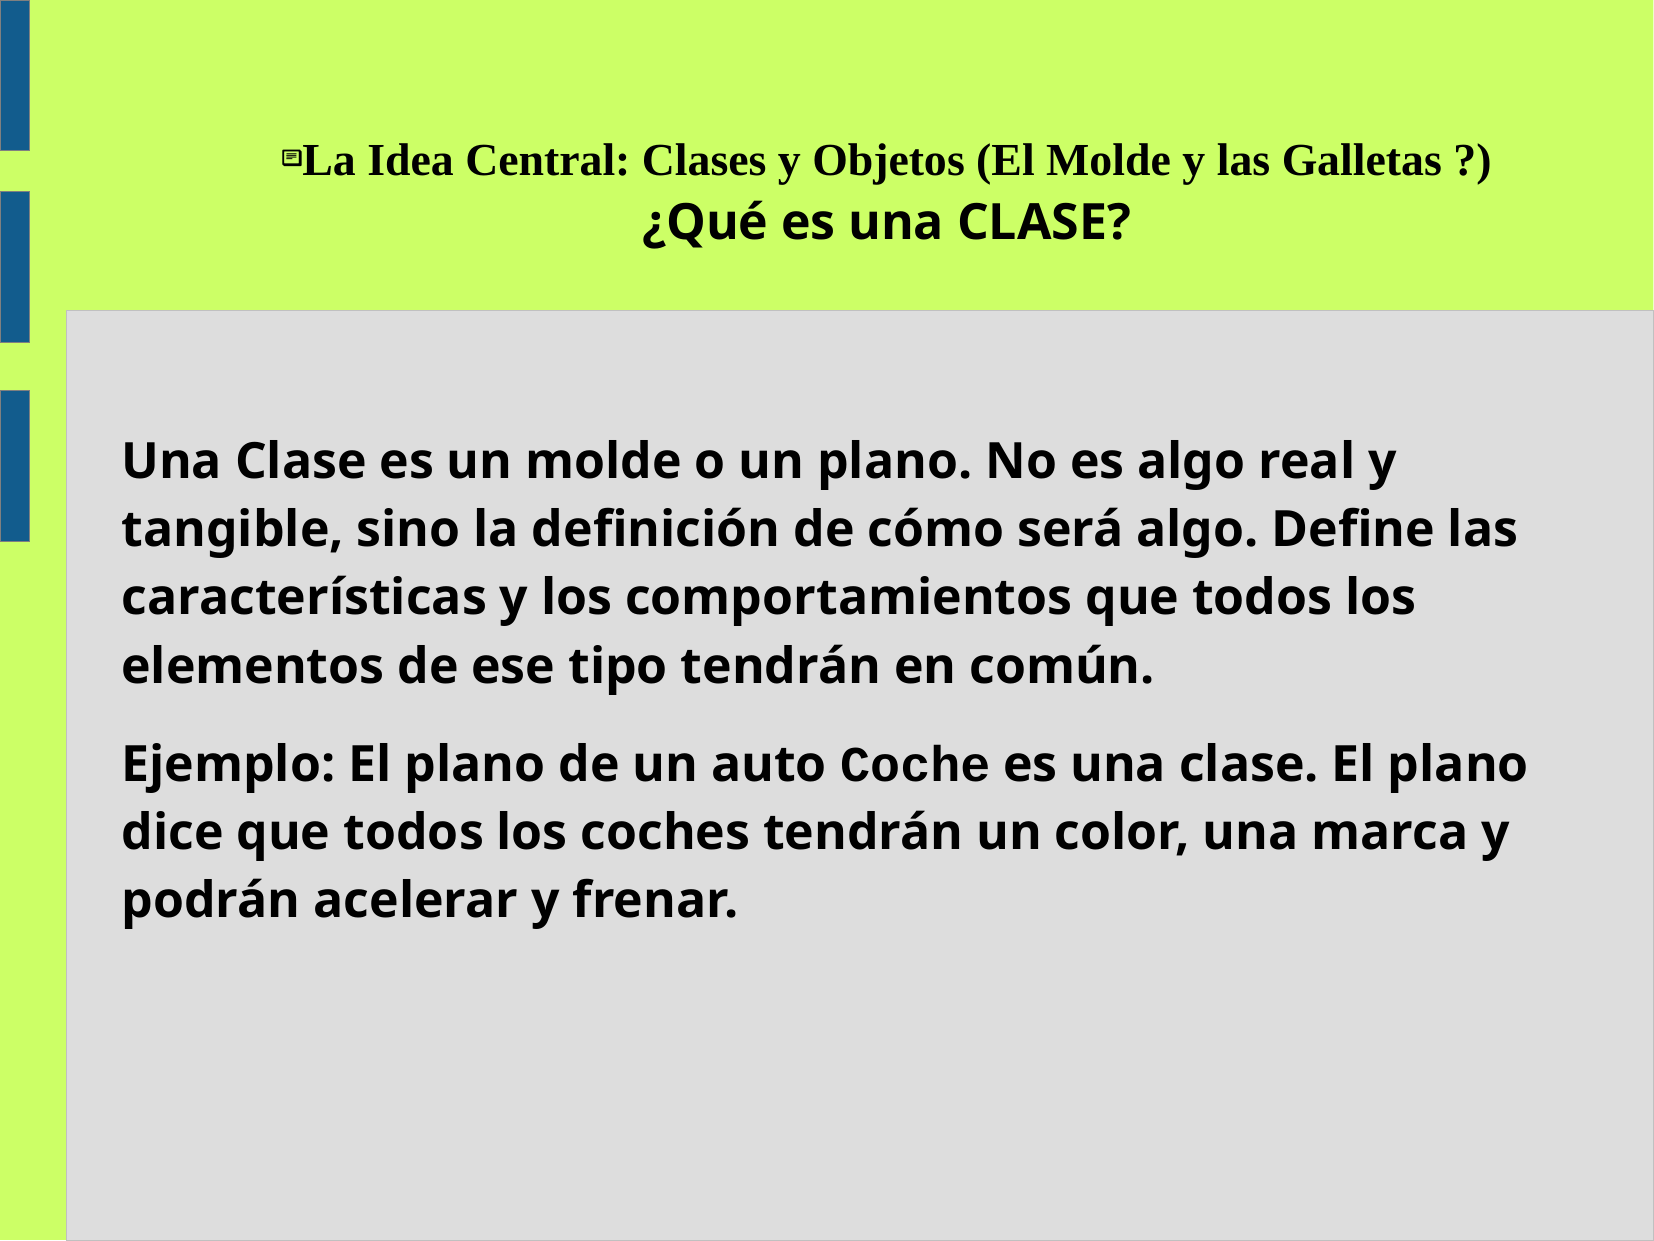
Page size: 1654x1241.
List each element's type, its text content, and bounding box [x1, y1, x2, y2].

title La Idea Central: Clases y Objetos (El Molde y las Galletas ?) ¿Qué es una CLASE? [121, 91, 1534, 299]
list Una Clase es un molde o un plano. No es algo real y tangible, sino la definición de cómo será algo. Define las características y los comportamientos que todos los elementos de ese tipo tendrán en común. Ejemplo: El plano de un auto Coche es una clase. El plano dice que todos los coches tendrán un color, una marca y podrán acelerar y frenar. [121, 344, 1534, 1127]
